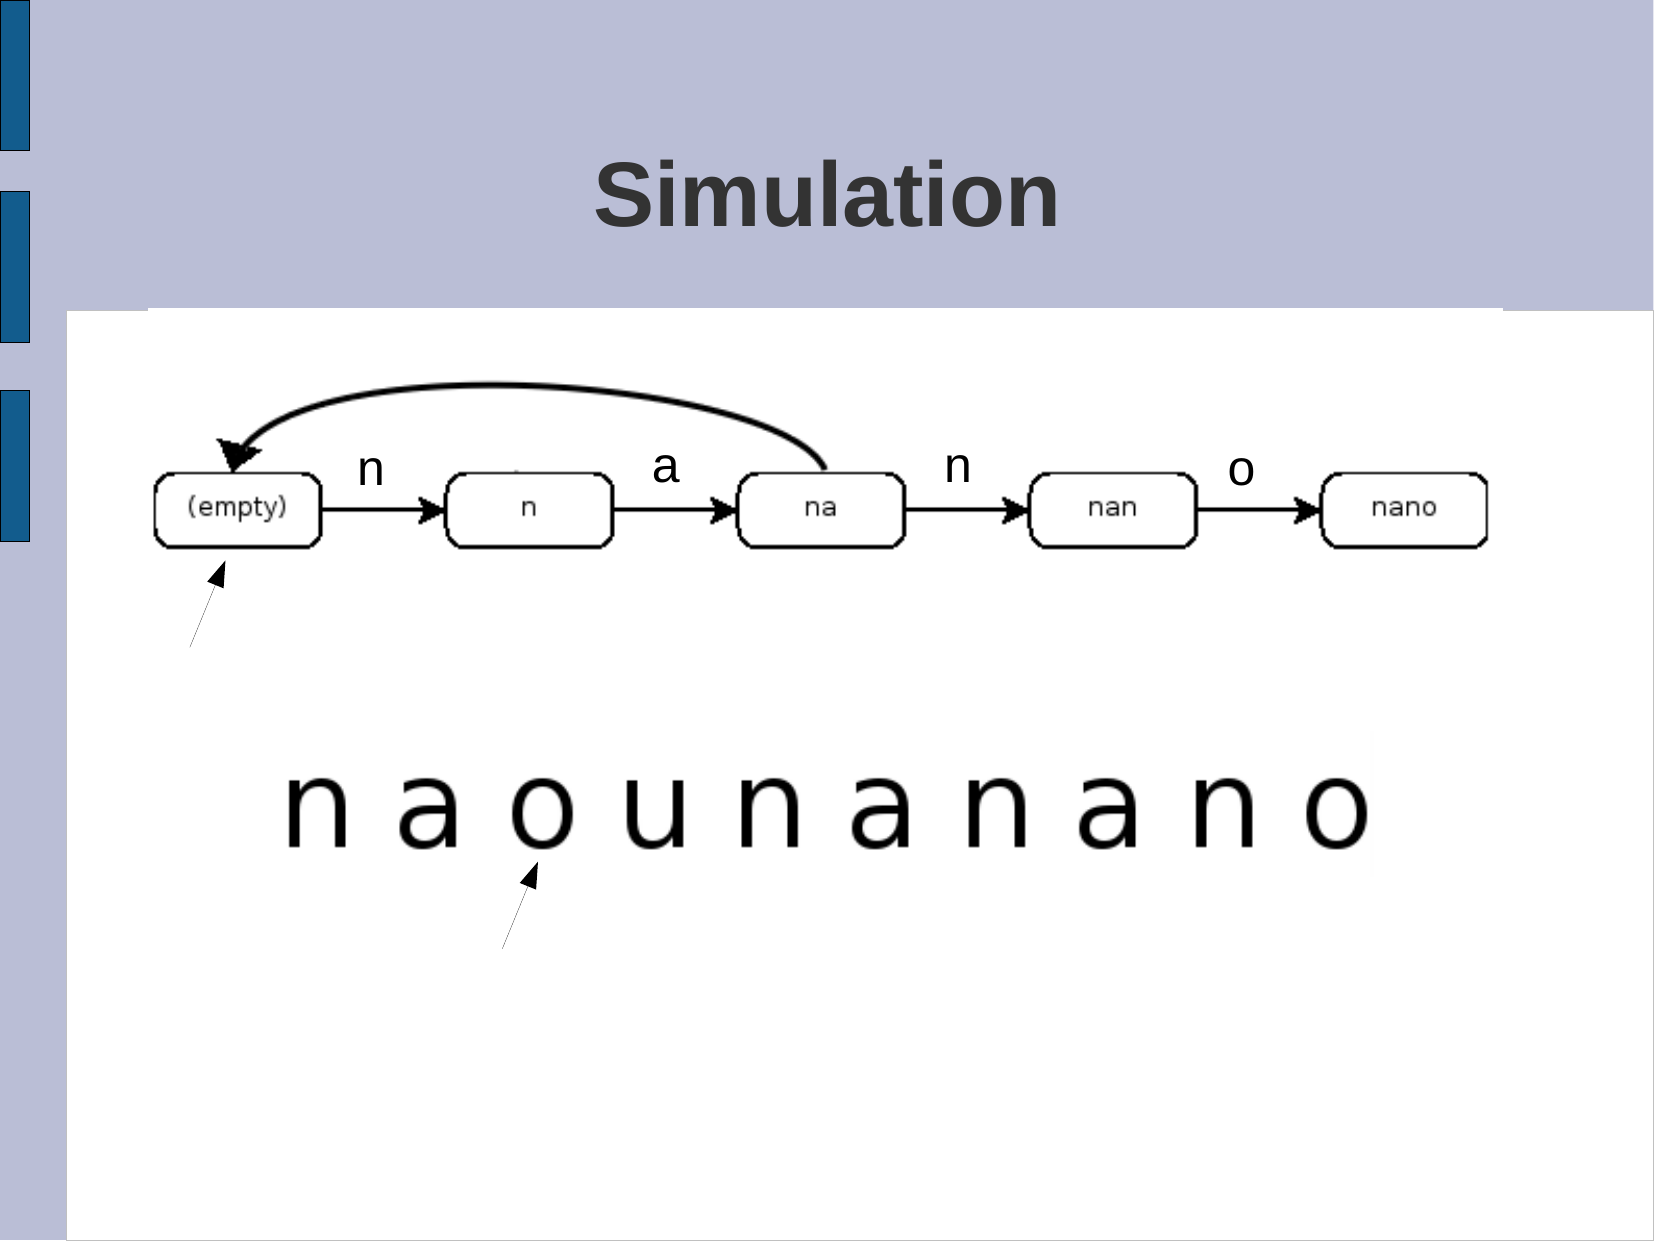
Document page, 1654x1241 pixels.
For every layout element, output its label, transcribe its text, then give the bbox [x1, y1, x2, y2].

text_box n [357, 439, 385, 496]
title Simulation [121, 91, 1534, 299]
text_box n [944, 437, 973, 494]
text_box o [1227, 439, 1256, 496]
text_box a [651, 437, 680, 494]
picture [148, 308, 1503, 933]
